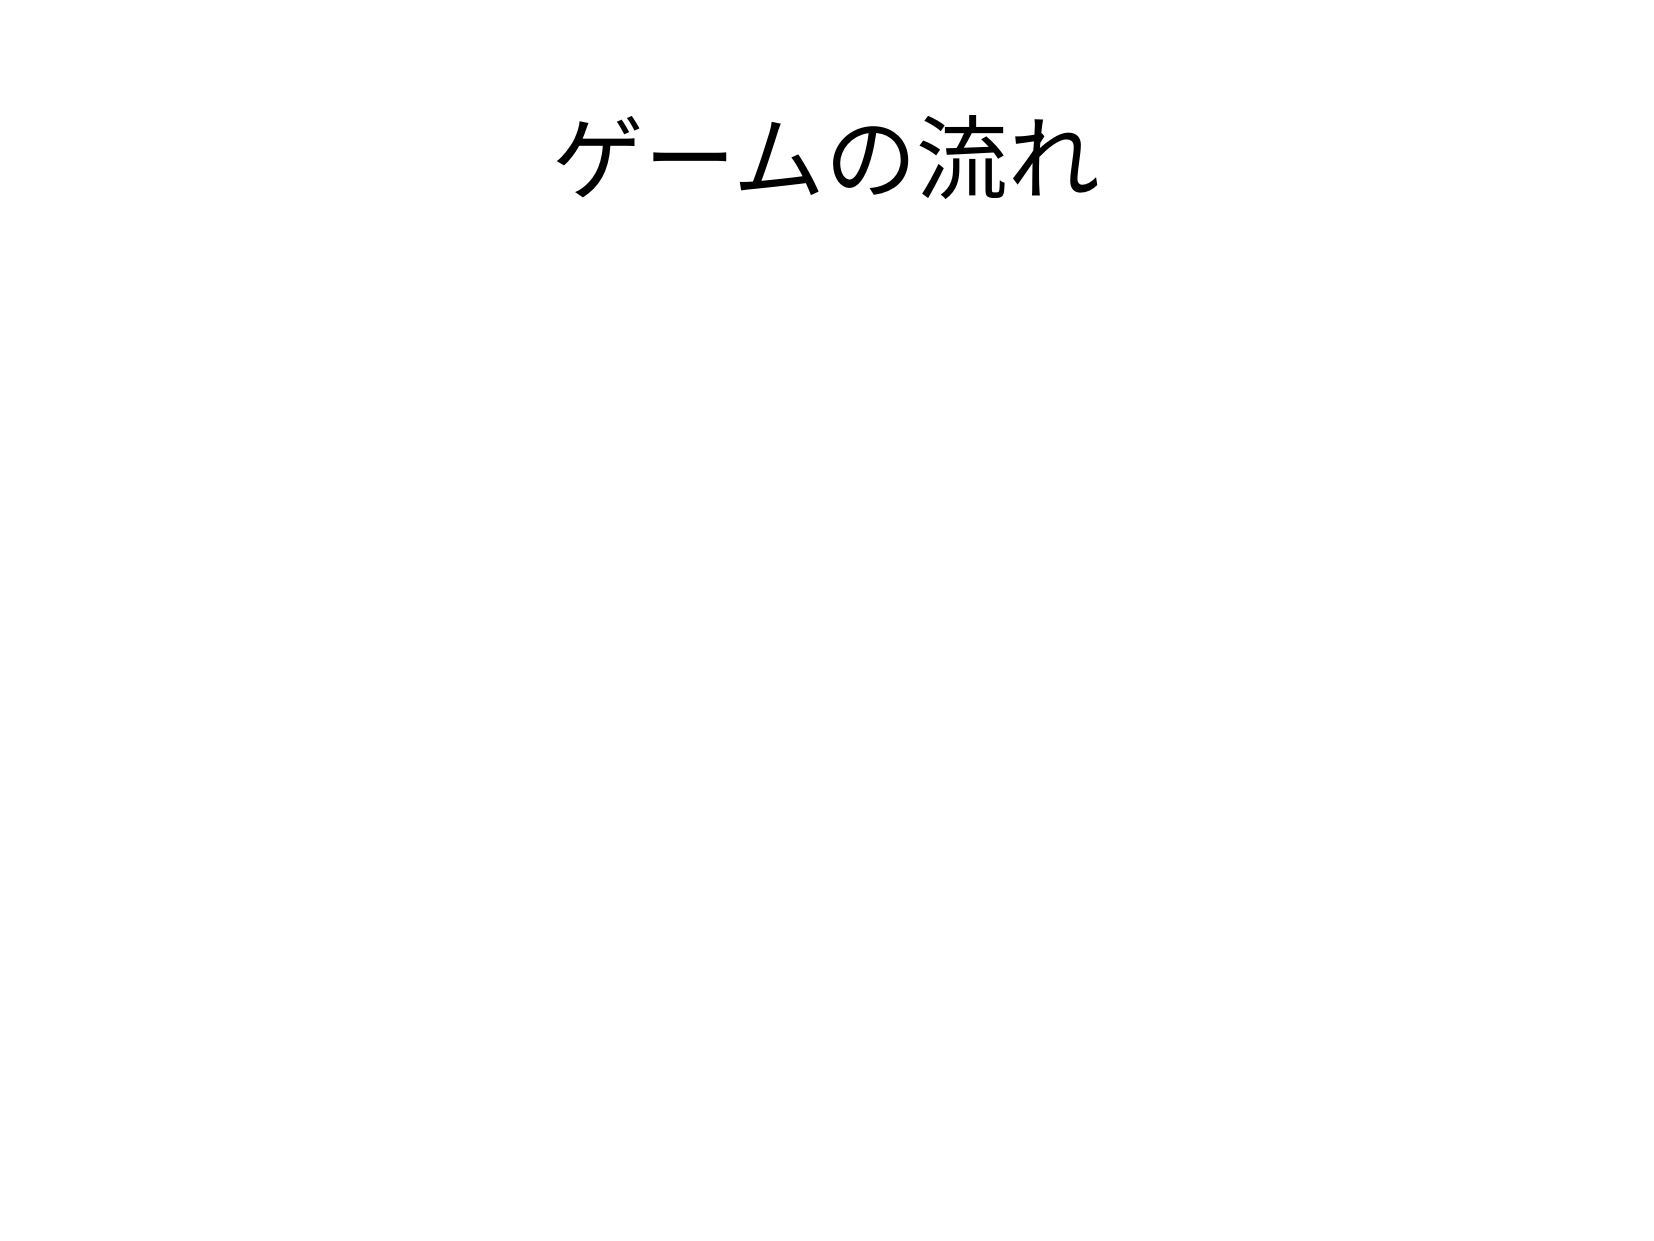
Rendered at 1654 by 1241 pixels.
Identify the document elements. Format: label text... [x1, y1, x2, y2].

title ゲームの流れ [82, 49, 1571, 257]
